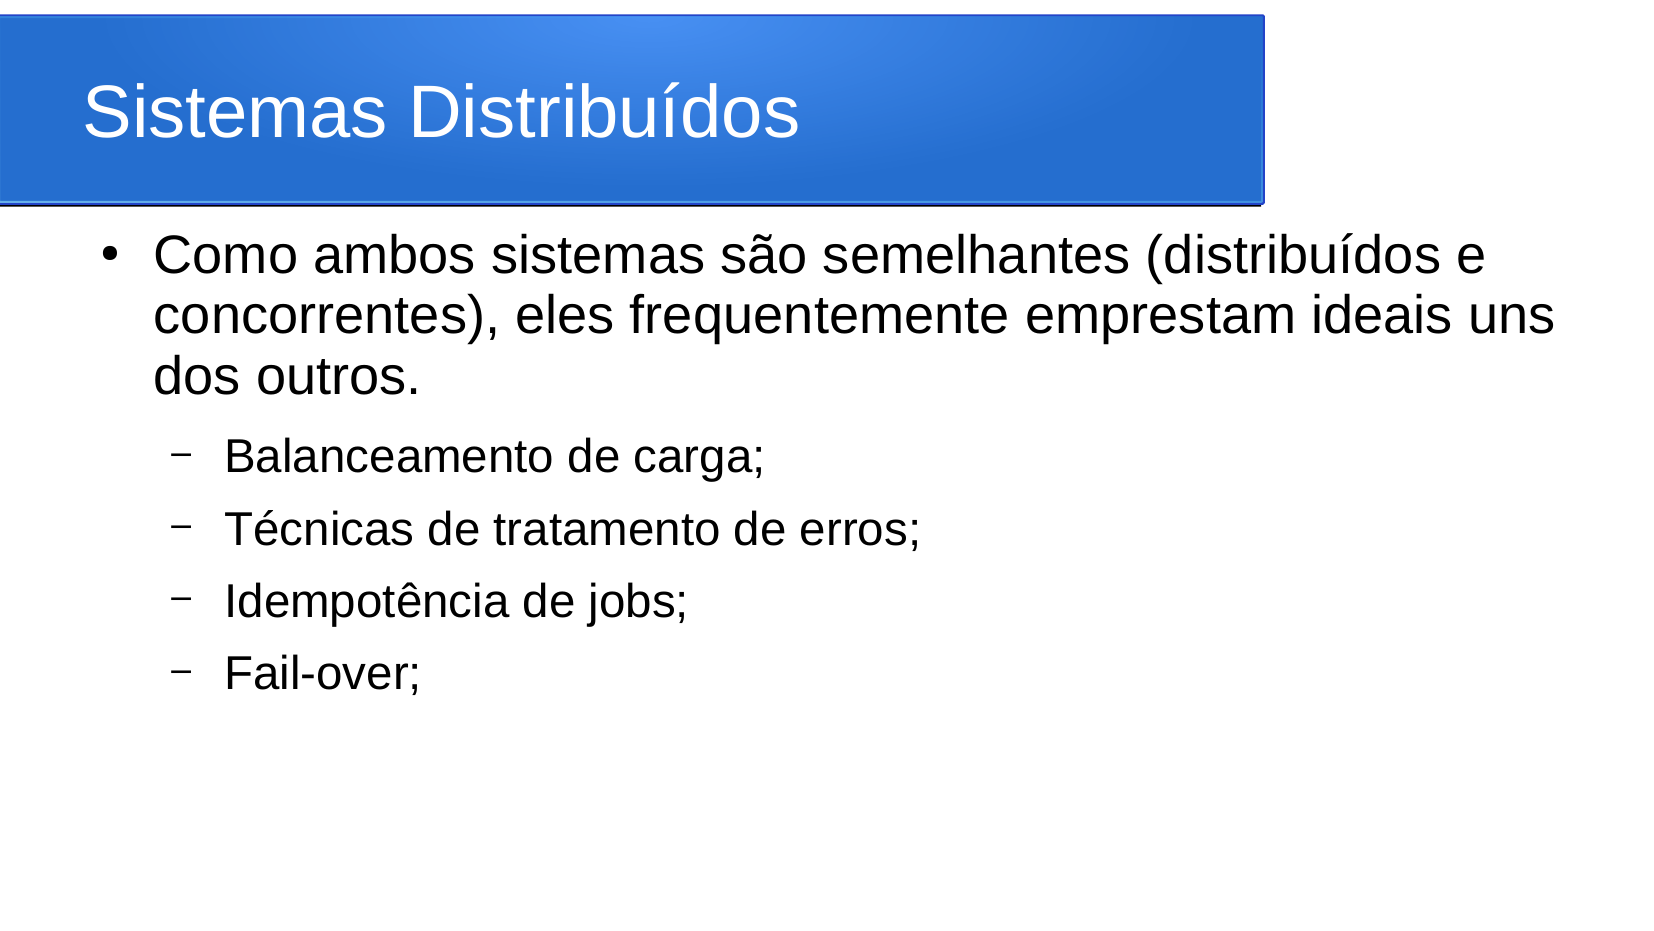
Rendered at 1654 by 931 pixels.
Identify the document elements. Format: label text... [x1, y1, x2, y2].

title Sistemas Distribuídos [82, 35, 1235, 189]
list Como ambos sistemas são semelhantes (distribuídos e concorrentes), eles frequentemente emprestam ideais uns dos outros. Balanceamento de carga; Técnicas de tratamento de erros; Idempotência de jobs; Fail-over; [82, 224, 1571, 764]
